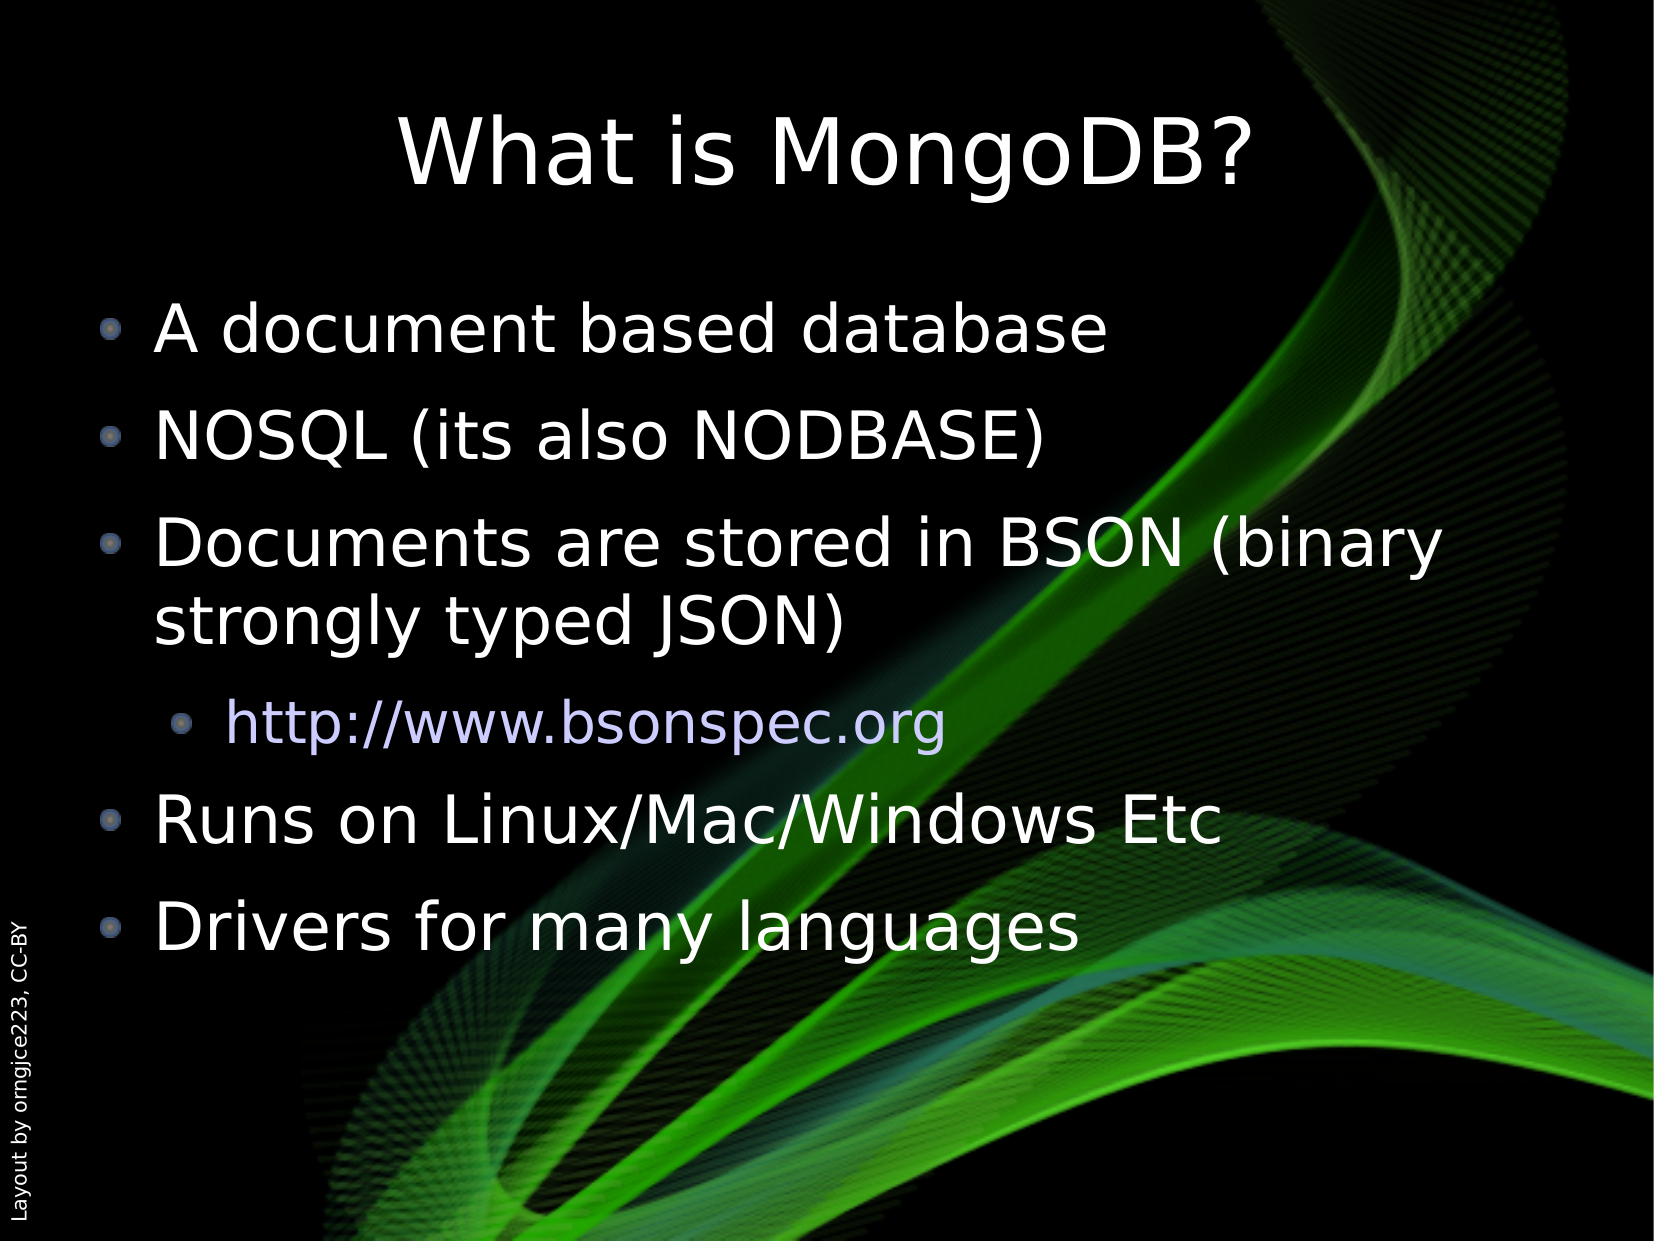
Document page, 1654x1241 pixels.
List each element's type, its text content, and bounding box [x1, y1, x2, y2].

title What is MongoDB? [82, 49, 1571, 257]
picture [0, 0, 1654, 1241]
list A document based database NOSQL (its also NODBASE) Documents are stored in BSON (binary strongly typed JSON) http://www.bsonspec.org Runs on Linux/Mac/Windows Etc Drivers for many languages [82, 290, 1571, 1109]
